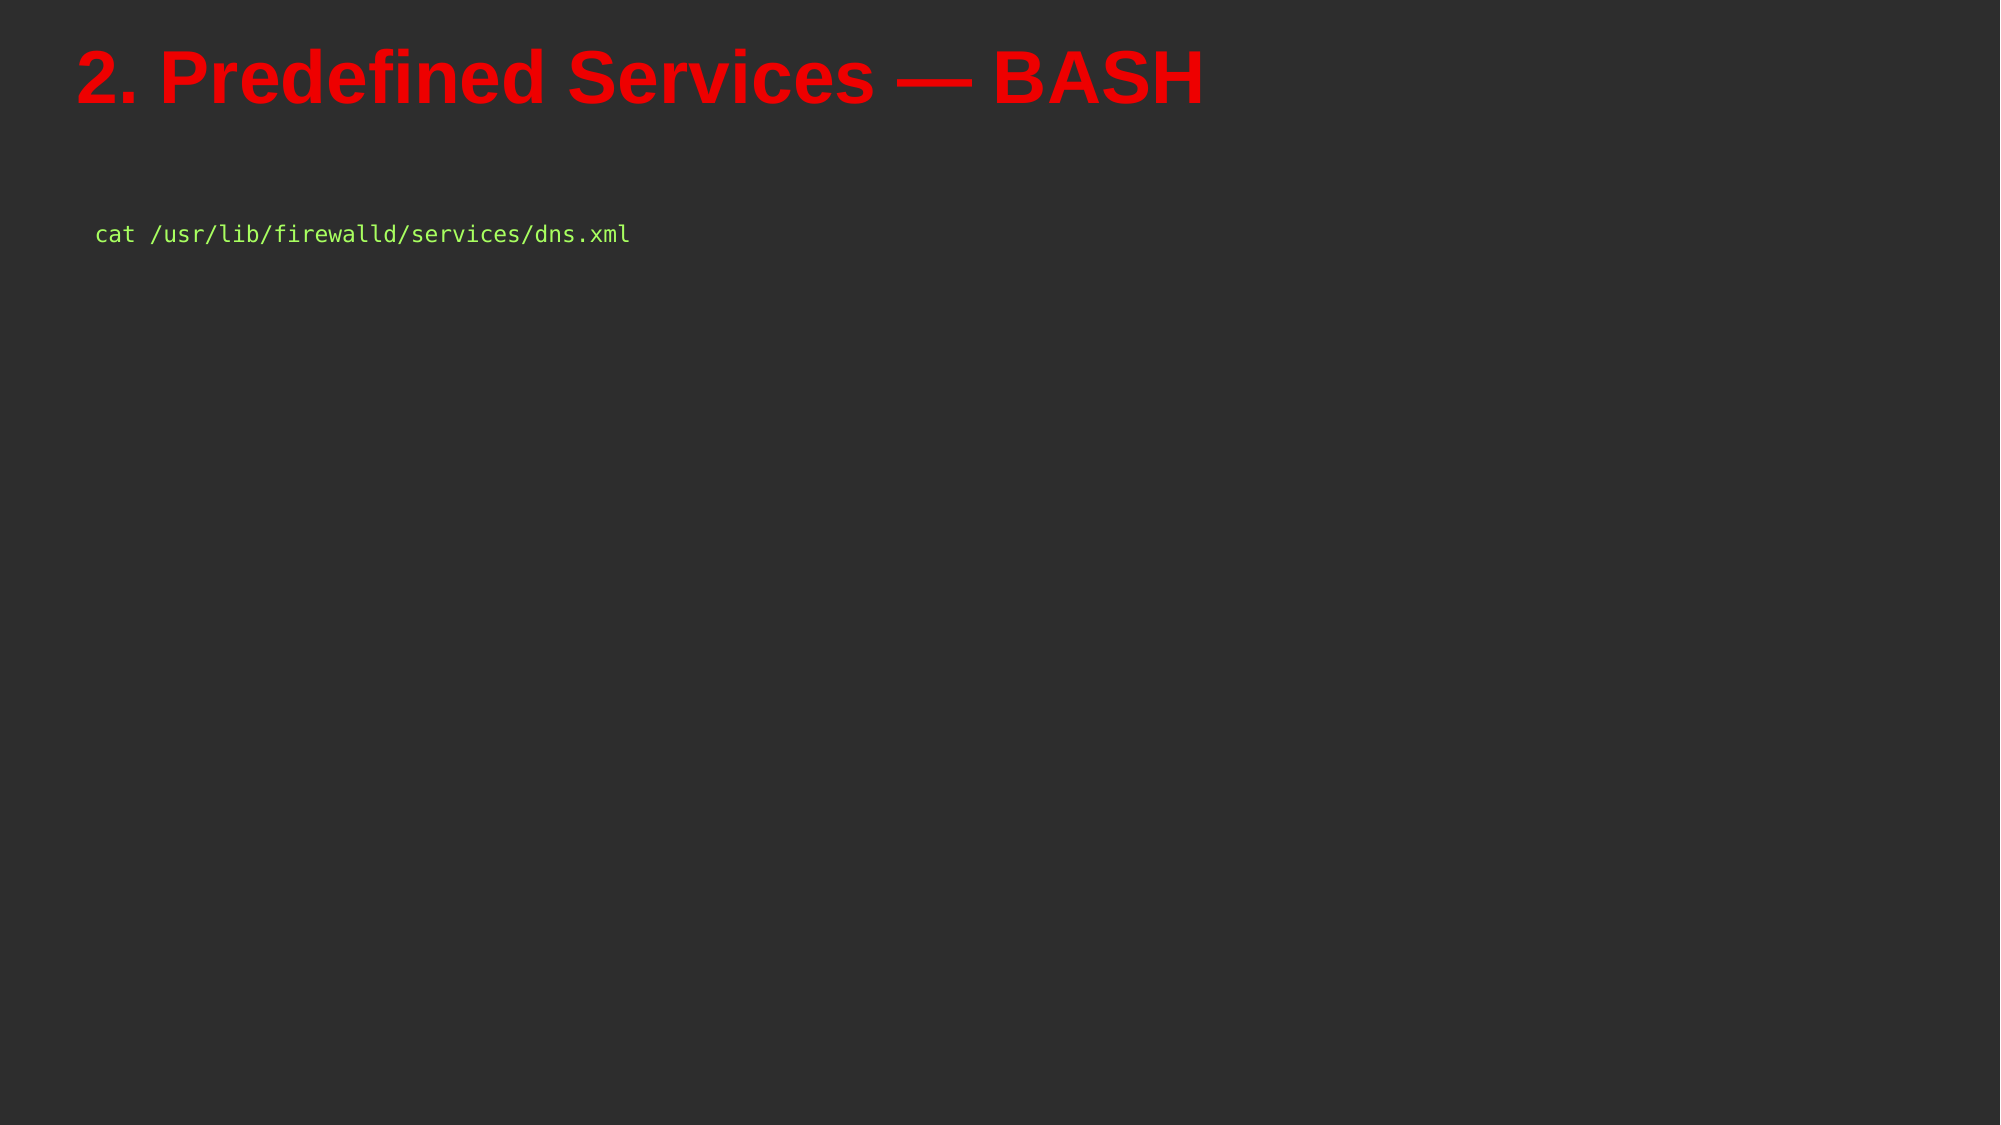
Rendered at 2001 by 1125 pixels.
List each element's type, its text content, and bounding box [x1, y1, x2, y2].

text_box 2. Predefined Services — BASH [59, 23, 1942, 178]
text_box cat /usr/lib/firewalld/services/dns.xml [59, 194, 1942, 1093]
